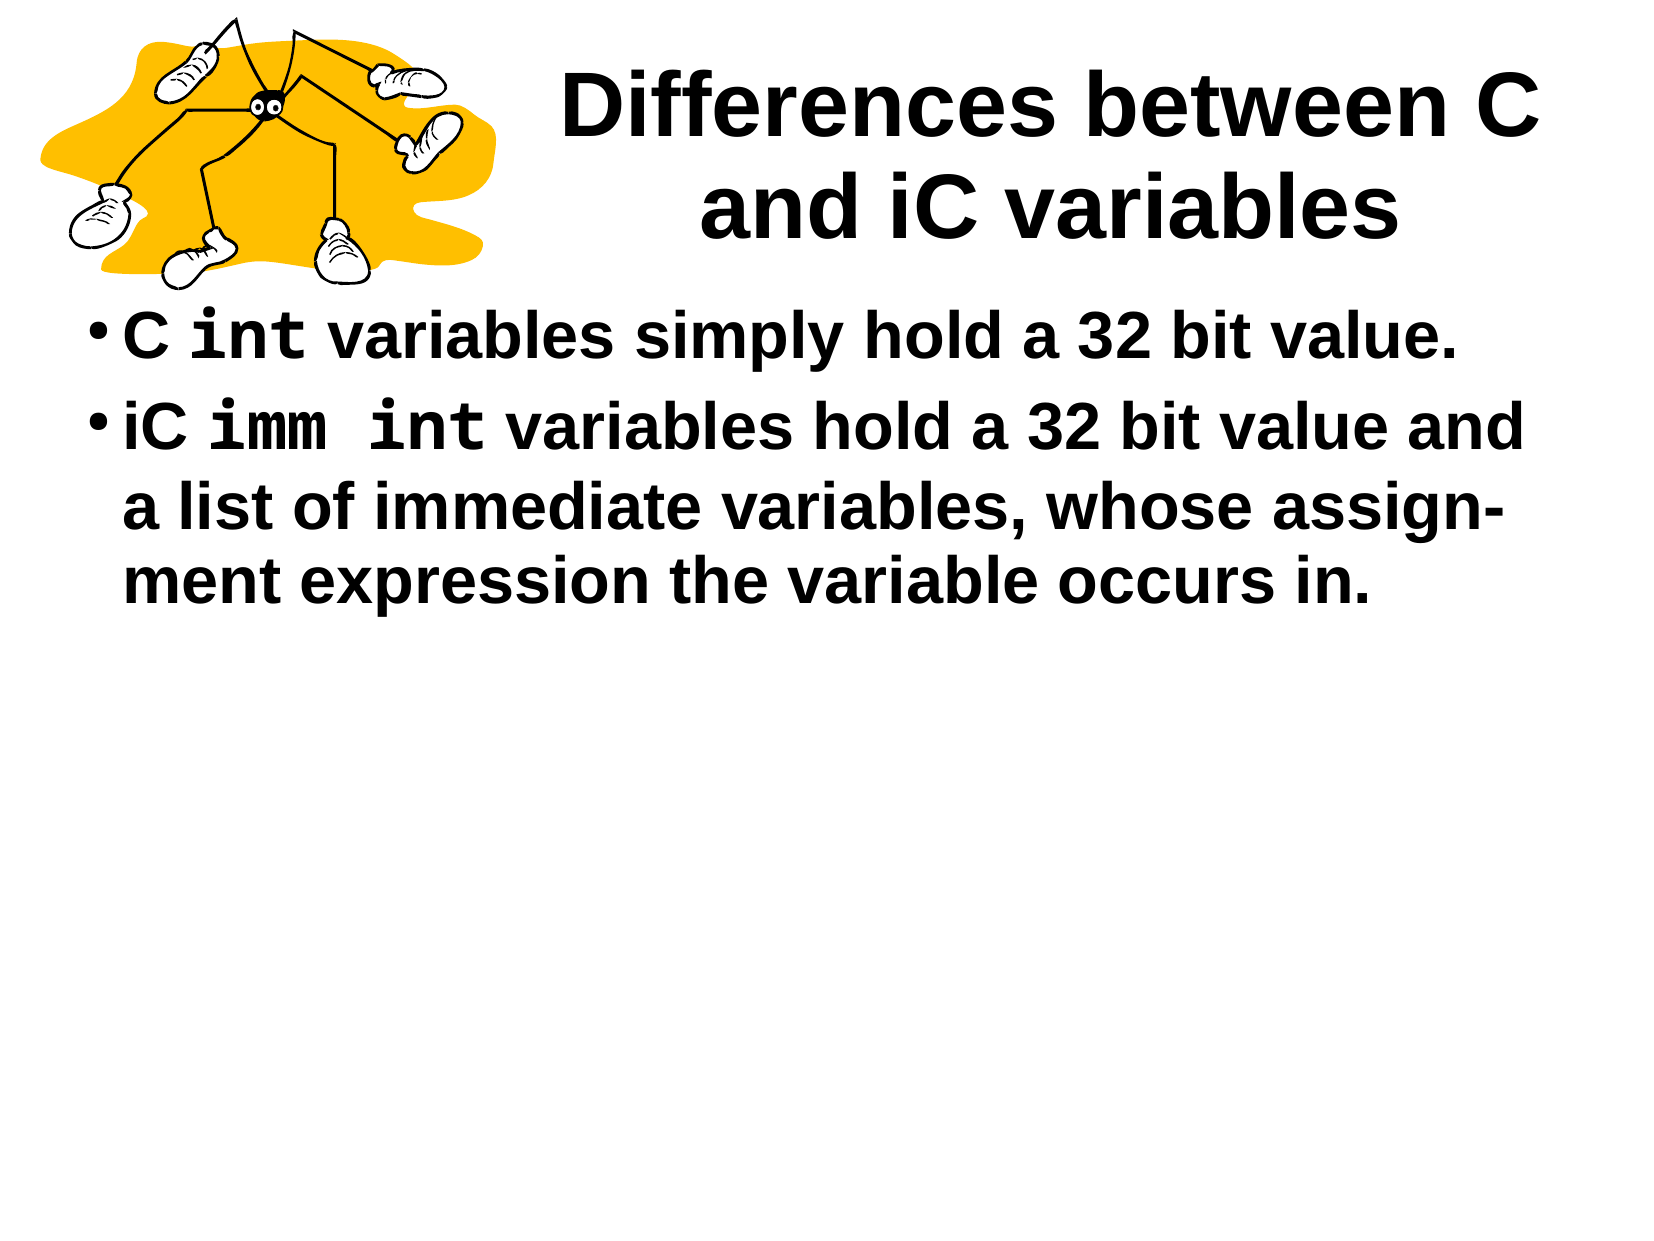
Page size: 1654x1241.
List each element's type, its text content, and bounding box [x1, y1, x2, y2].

title Differences between C and iC variables [531, 49, 1571, 105]
picture [40, 17, 497, 291]
subtitle C int variables simply hold a 32 bit value. iC imm int variables hold a 32 bit value and a list of immediate variables, whose assign-ment expression the variable occurs in. [86, 105, 1575, 1241]
